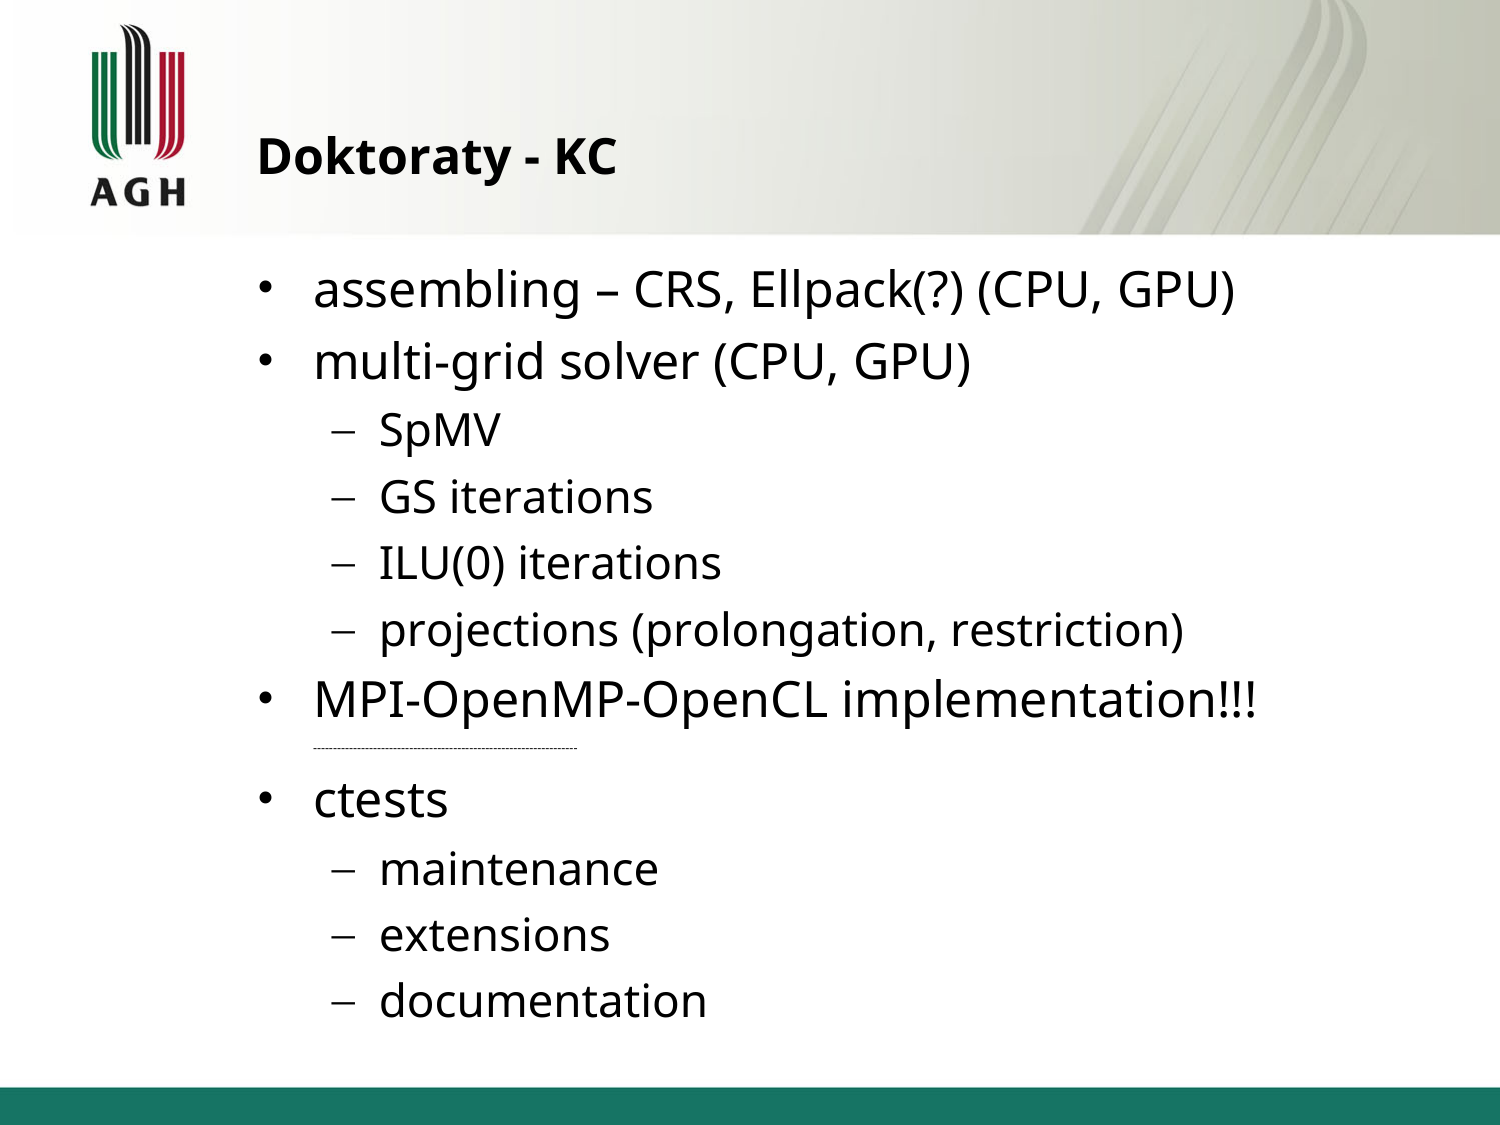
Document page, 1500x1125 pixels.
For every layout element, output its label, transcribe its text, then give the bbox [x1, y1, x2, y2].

title Doktoraty - KC [242, 77, 1423, 231]
list assembling – CRS, Ellpack(?) (CPU, GPU) multi-grid solver (CPU, GPU) SpMV GS iterations ILU(0) iterations projections (prolongation, restriction) MPI-OpenMP-OpenCL implementation!!! ------------------------------------------------------------------ ctests maintenance extensions documentation [242, 249, 1423, 1102]
picture [0, 0, 1500, 1125]
